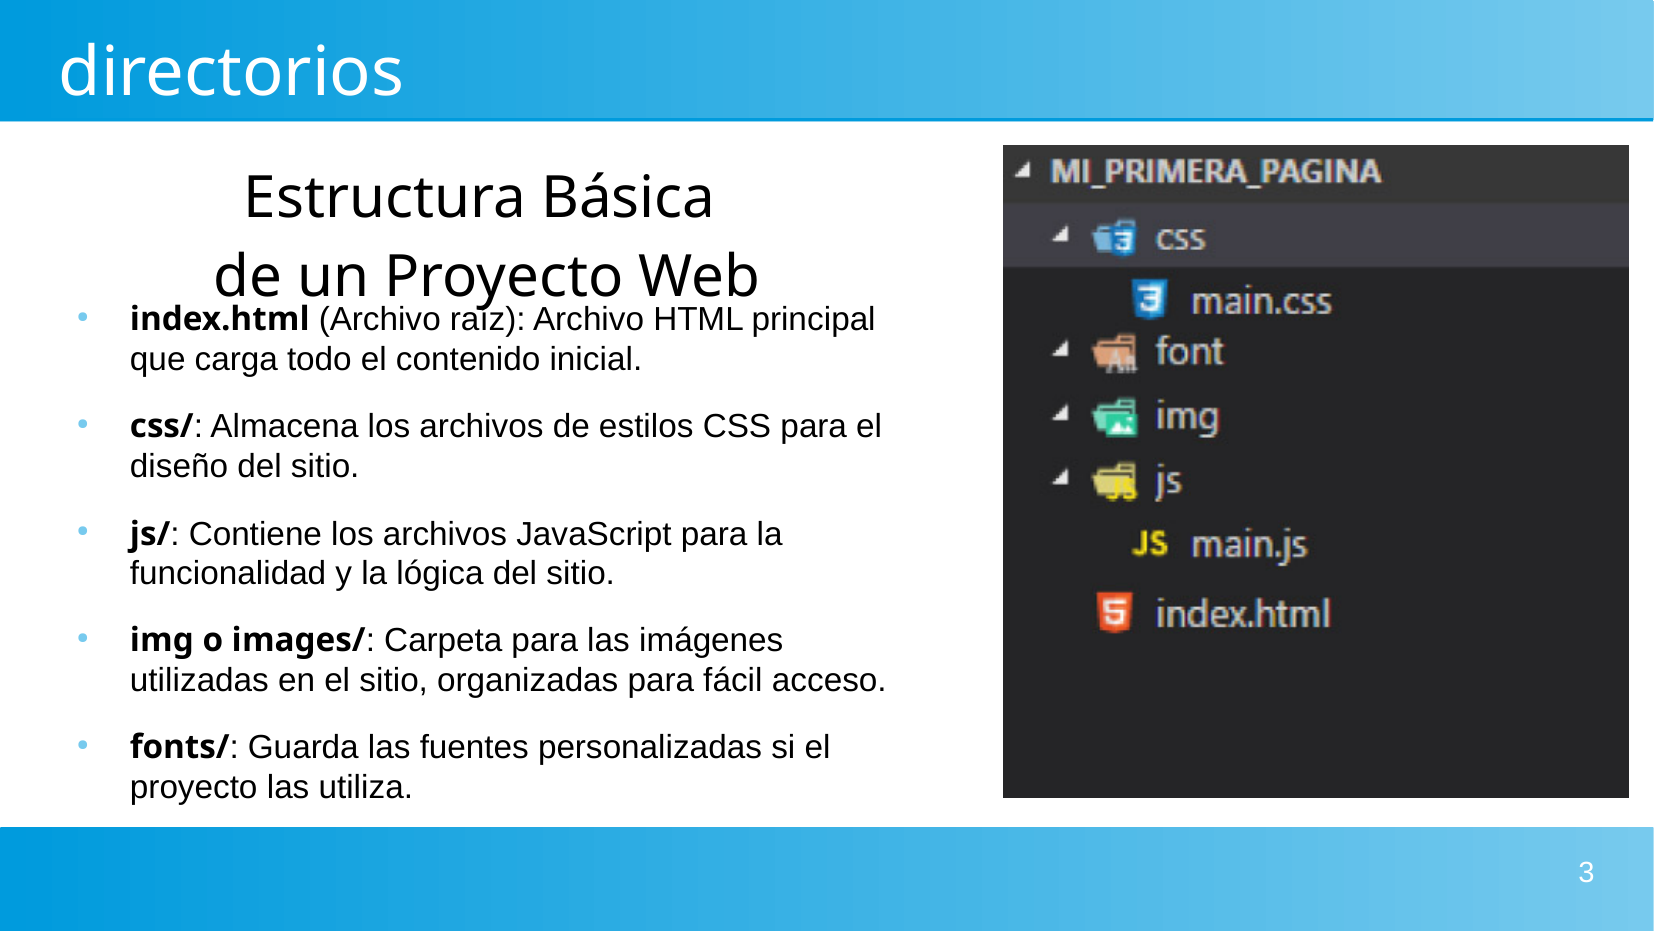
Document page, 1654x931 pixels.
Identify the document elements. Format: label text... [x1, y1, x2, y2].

title directorios [59, 29, 1595, 108]
list index.html (Archivo raíz): Archivo HTML principal que carga todo el contenido inicial. css/: Almacena los archivos de estilos CSS para el diseño del sitio. js/: Contiene los archivos JavaScript para la funcionalidad y la lógica del sitio. img o images/: Carpeta para las imágenes utilizadas en el sitio, organizadas para fácil acceso. fonts/: Guarda las fuentes personalizadas si el proyecto las utiliza. [59, 295, 916, 819]
text_box Estructura Básica de un Proyecto Web [59, 147, 916, 275]
picture [1003, 145, 1629, 798]
